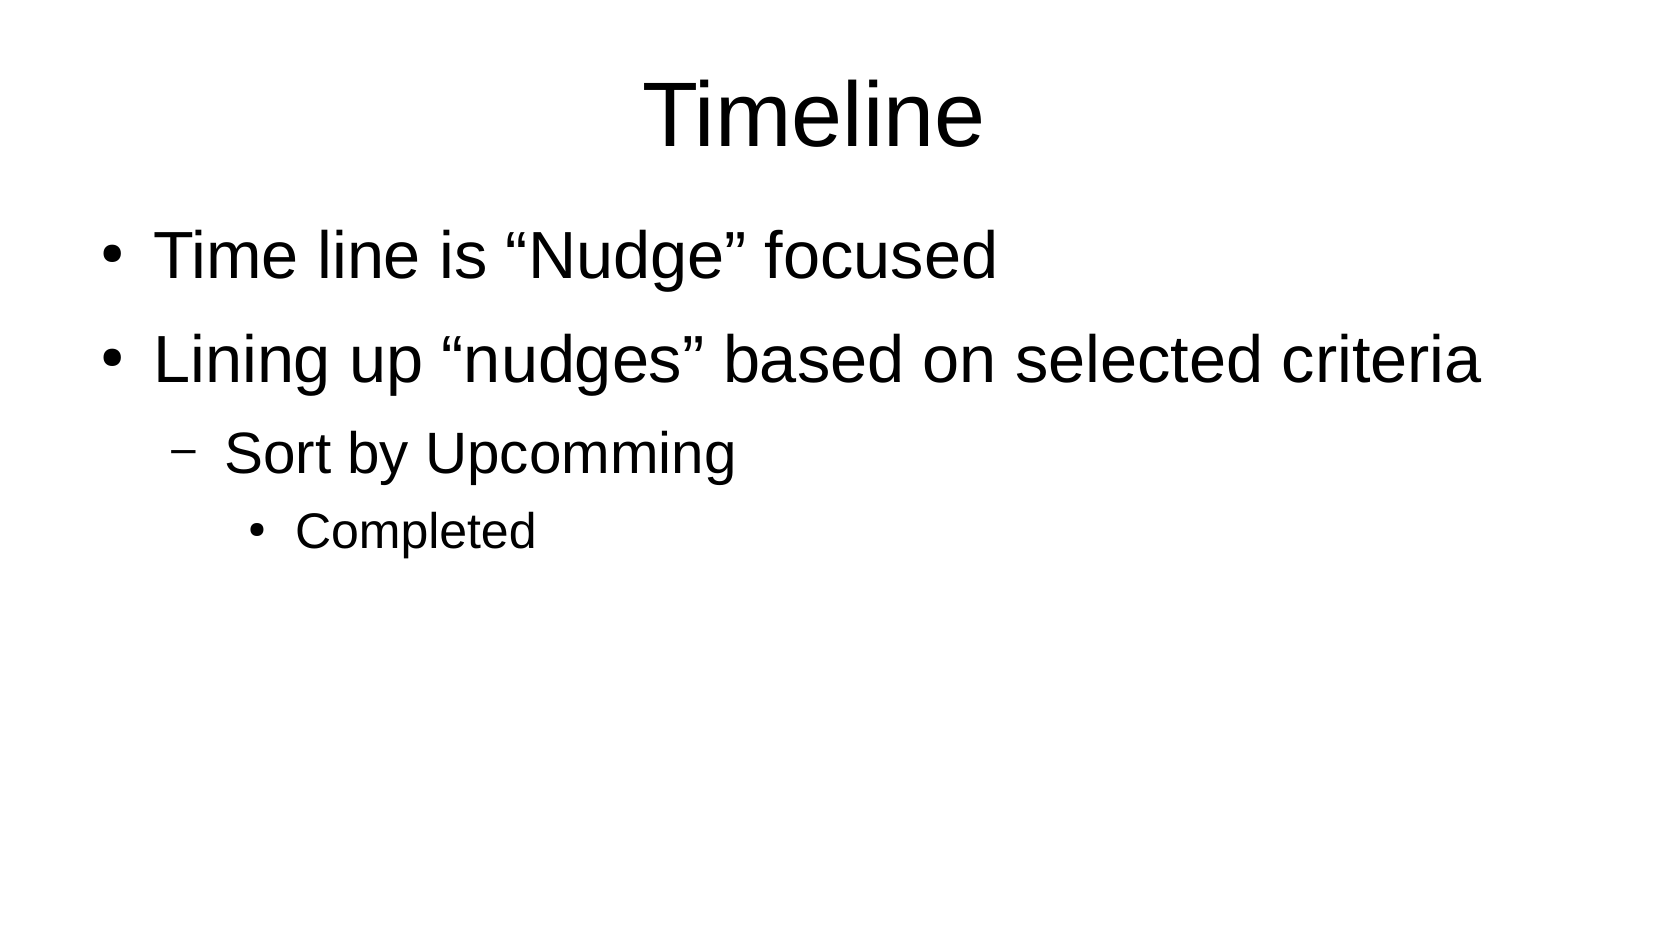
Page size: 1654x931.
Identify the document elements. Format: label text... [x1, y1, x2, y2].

title Timeline [82, 37, 1571, 193]
list Time line is “Nudge” focused Lining up “nudges” based on selected criteria Sort by Upcomming Completed [82, 217, 1571, 758]
